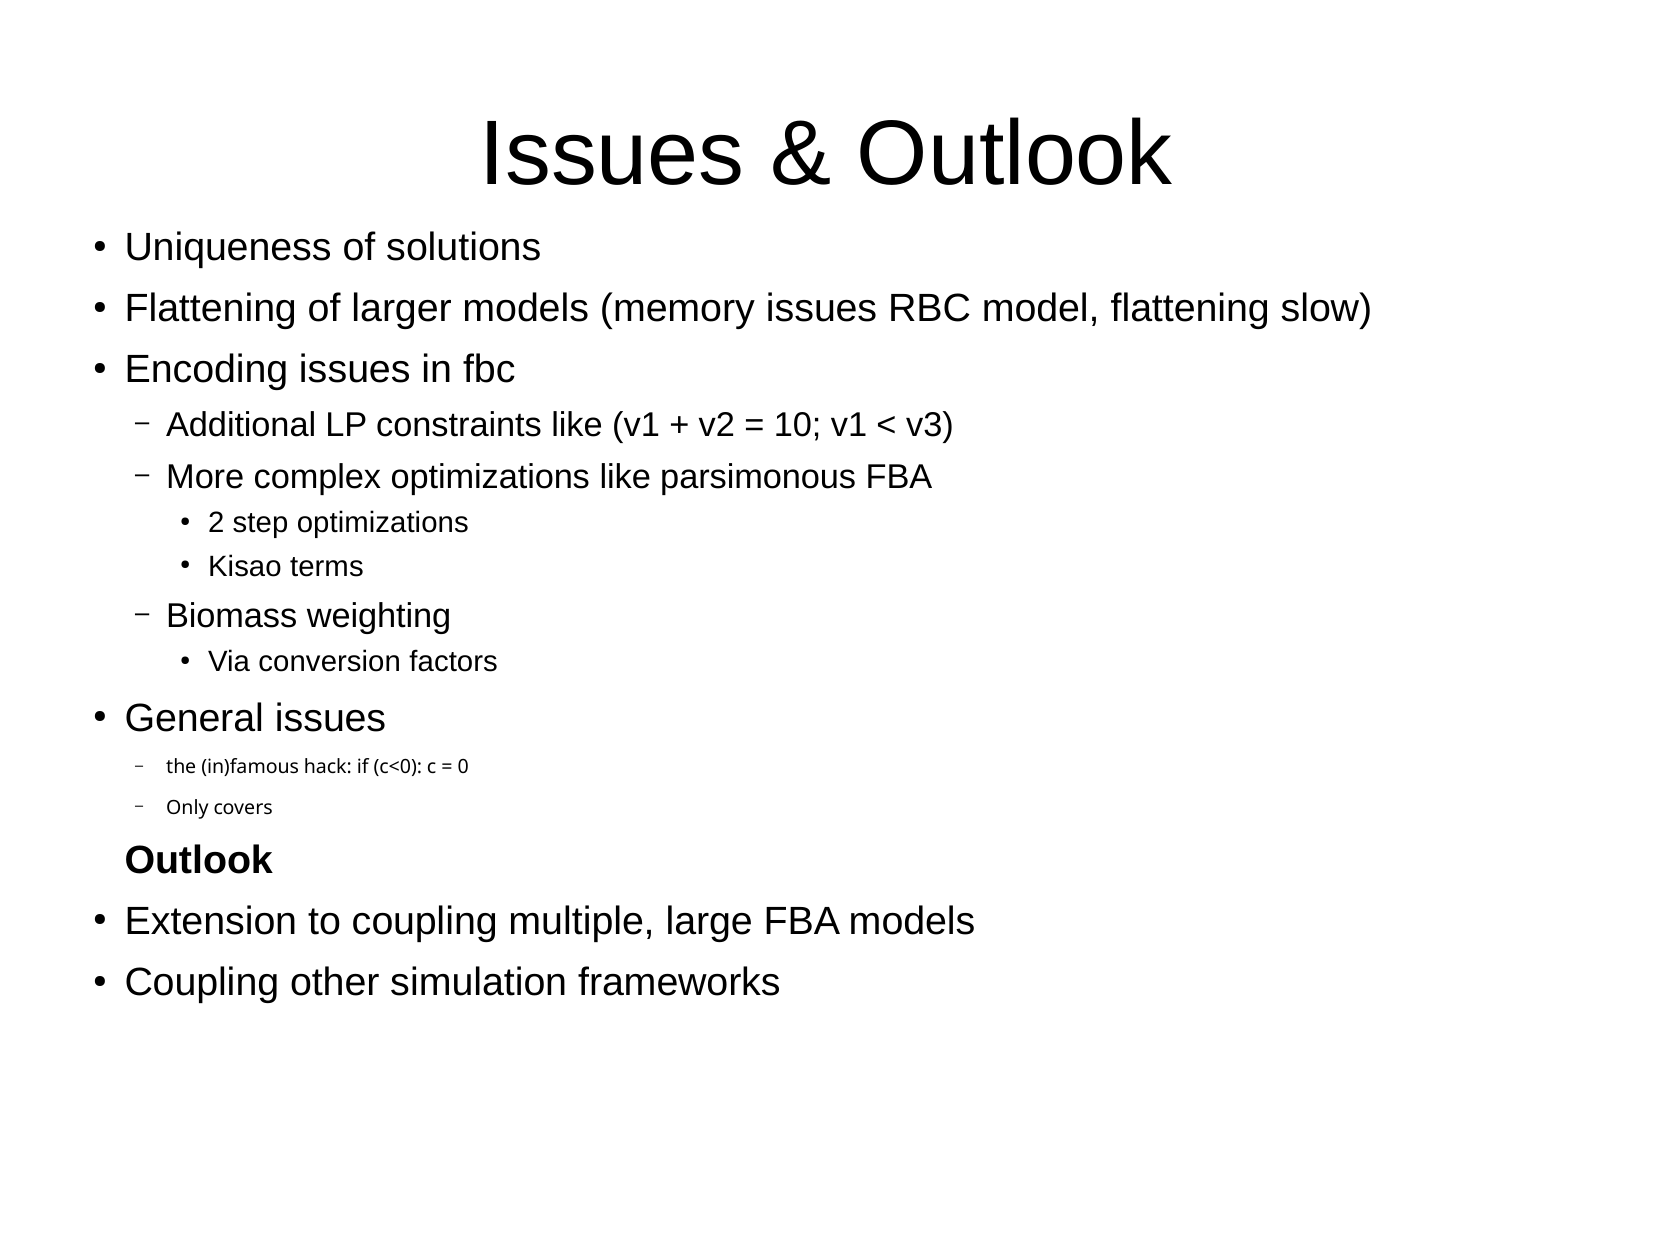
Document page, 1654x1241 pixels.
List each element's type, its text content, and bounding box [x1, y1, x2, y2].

title Issues & Outlook [82, 49, 1571, 225]
list Uniqueness of solutions Flattening of larger models (memory issues RBC model, flattening slow) Encoding issues in fbc Additional LP constraints like (v1 + v2 = 10; v1 < v3) More complex optimizations like parsimonous FBA 2 step optimizations Kisao terms Biomass weighting Via conversion factors General issues the (in)famous hack: if (c<0): c = 0 Only covers Outlook Extension to coupling multiple, large FBA models Coupling other simulation frameworks [82, 225, 1571, 1021]
